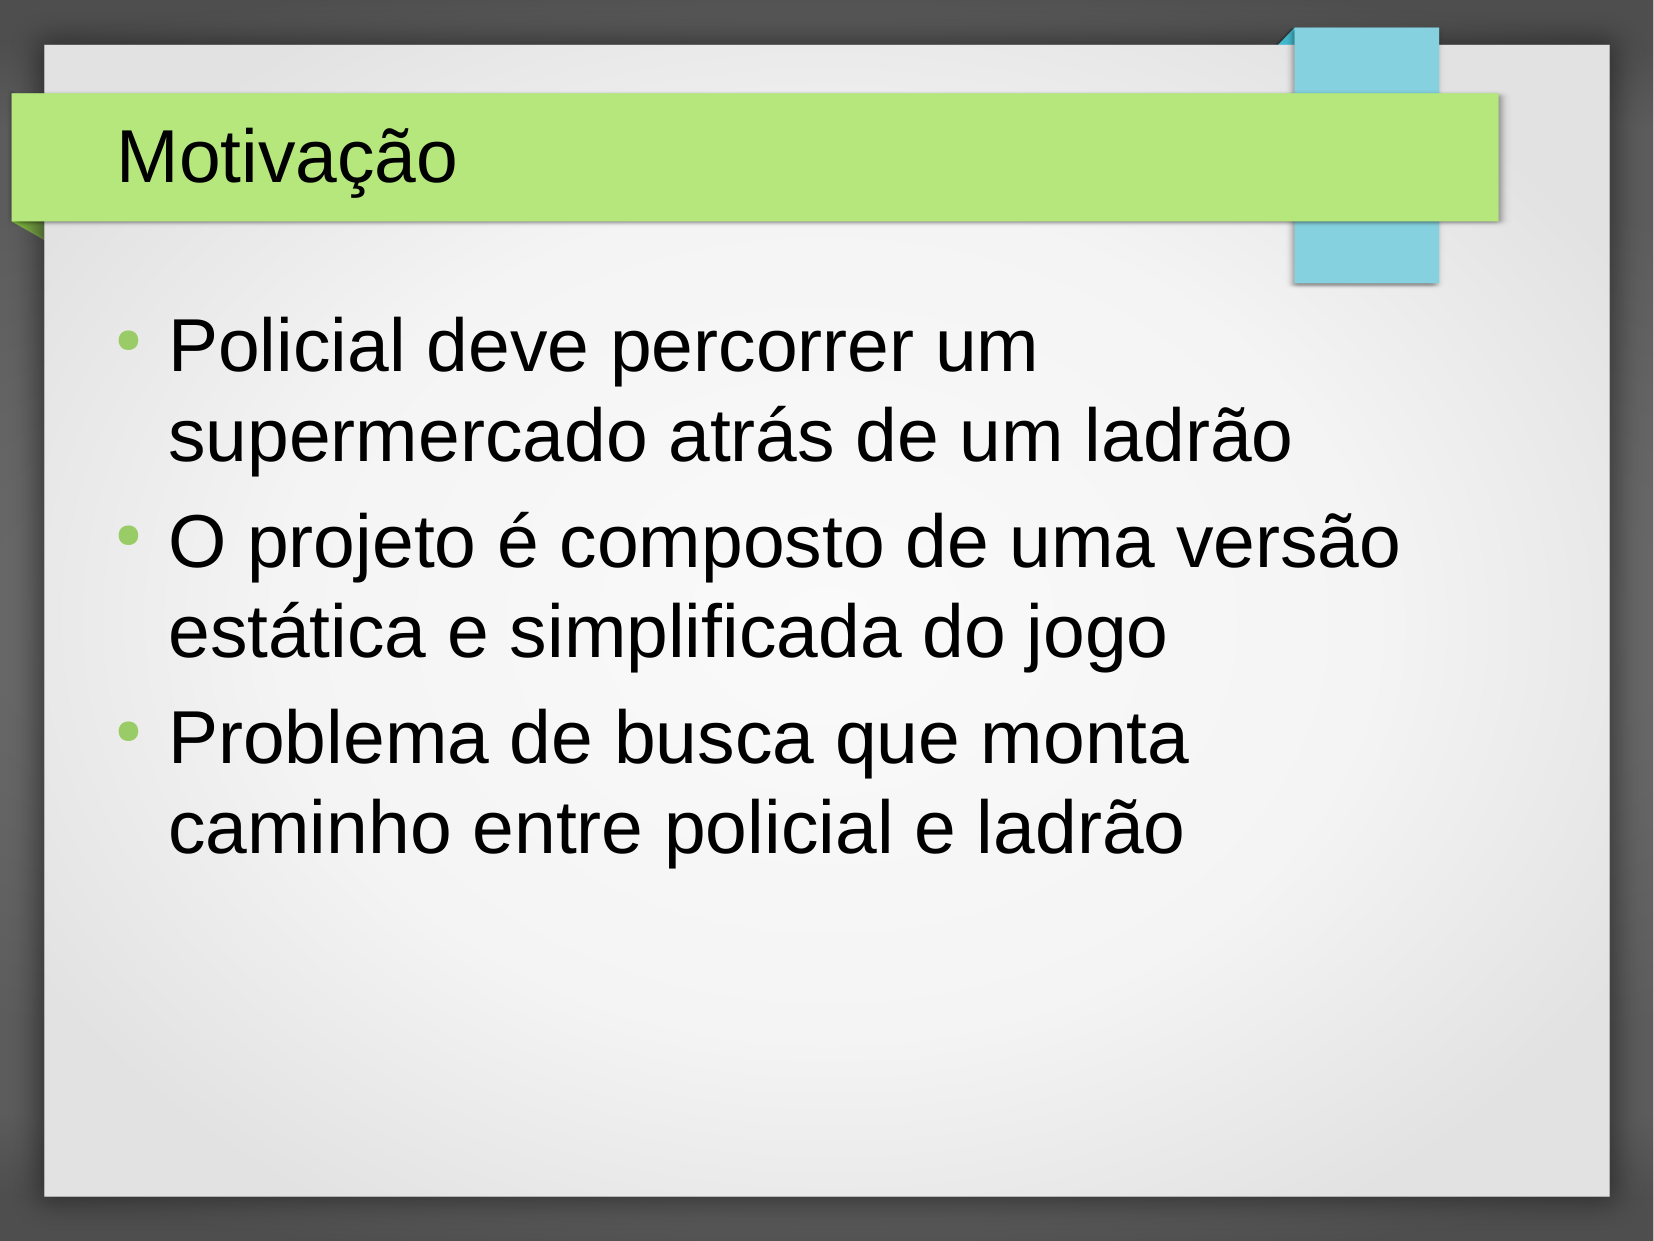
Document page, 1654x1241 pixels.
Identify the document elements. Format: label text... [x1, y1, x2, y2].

title Motivação [82, 49, 1433, 257]
picture [0, 0, 1654, 1241]
list Policial deve percorrer um supermercado atrás de um ladrão O projeto é composto de uma versão estática e simplificada do jogo Problema de busca que monta caminho entre policial e ladrão [82, 289, 1433, 1108]
